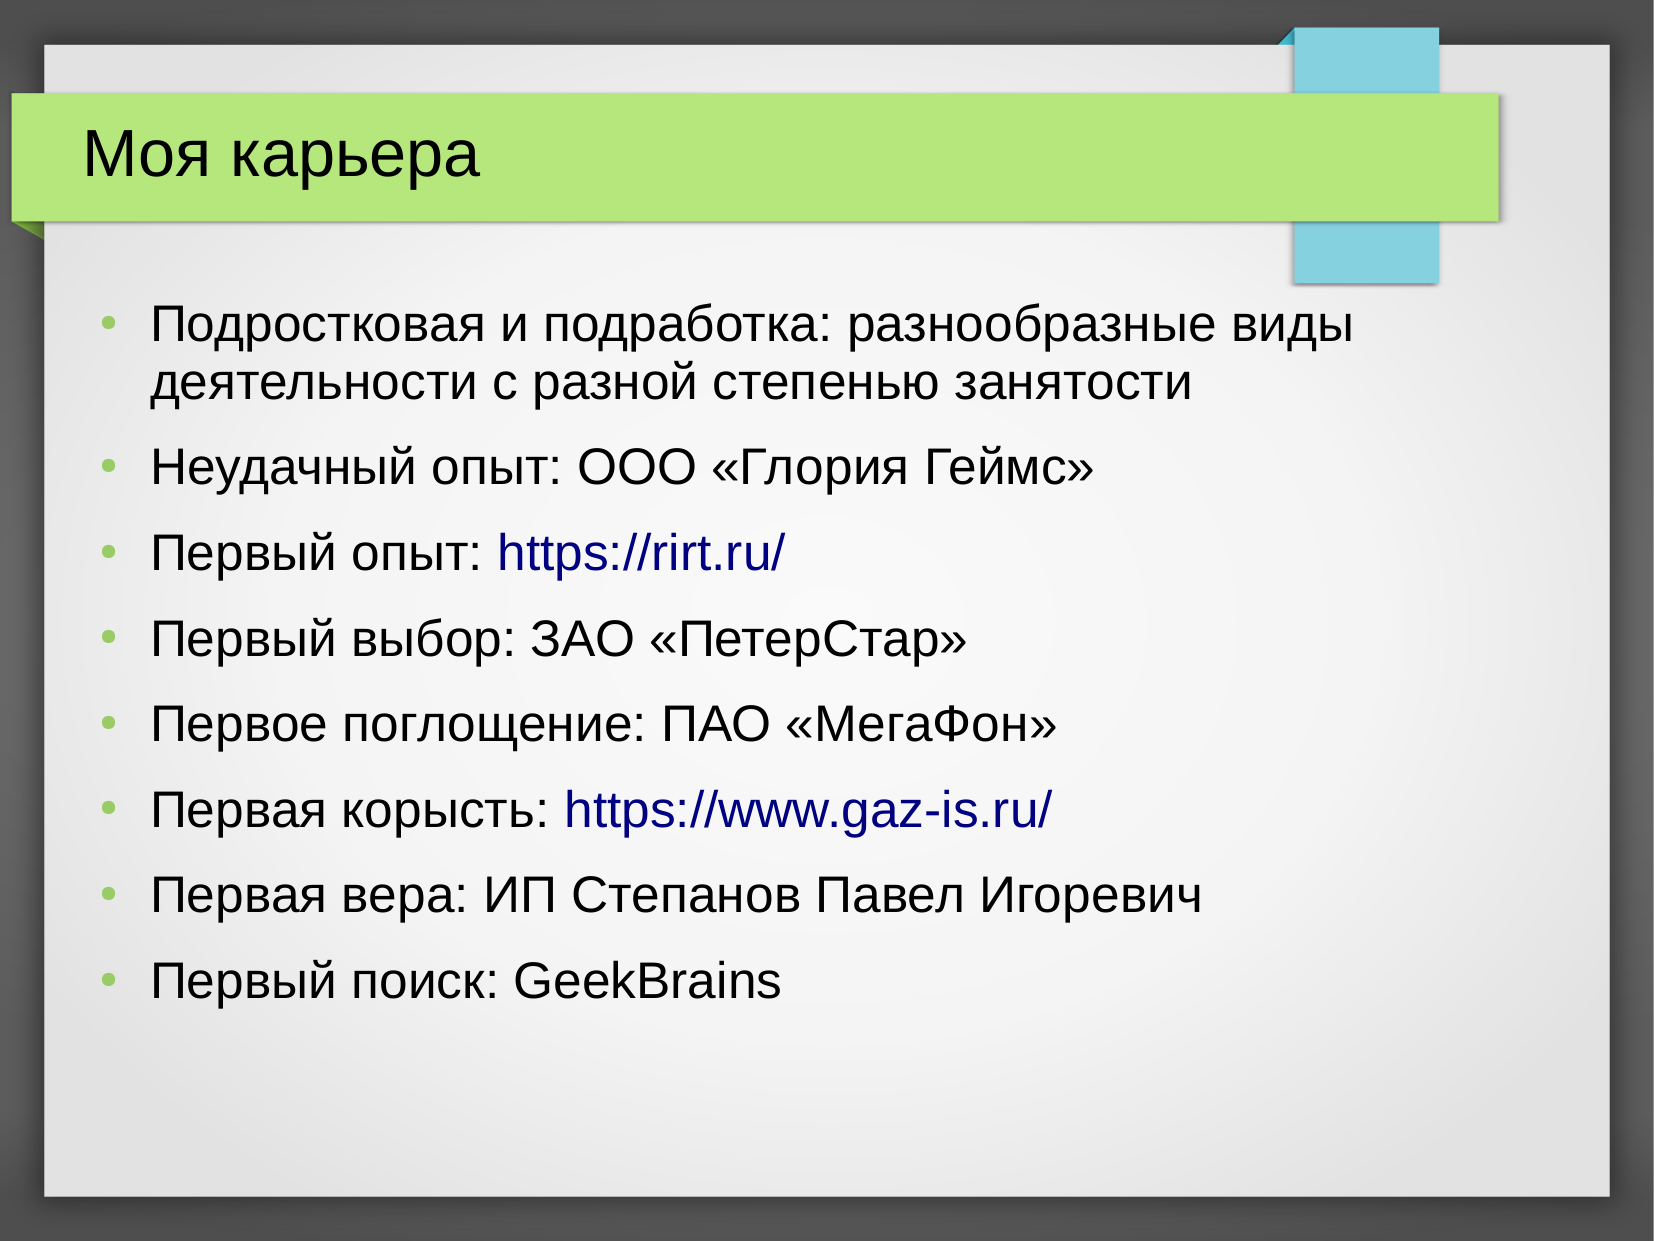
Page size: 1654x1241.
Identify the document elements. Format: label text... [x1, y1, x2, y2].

title Моя карьера [82, 94, 1264, 213]
picture [0, 0, 1654, 1241]
list Подростковая и подработка: разнообразные виды деятельности с разной степенью занятости Неудачный опыт: ООО «Глория Геймс» Первый опыт: https://rirt.ru/ Первый выбор: ЗАО «ПетерСтар» Первое поглощение: ПАО «МегаФон» Первая корысть: https://www.gaz-is.ru/ Первая вера: ИП Степанов Павел Игоревич Первый поиск: GeekBrains [82, 295, 1571, 1015]
